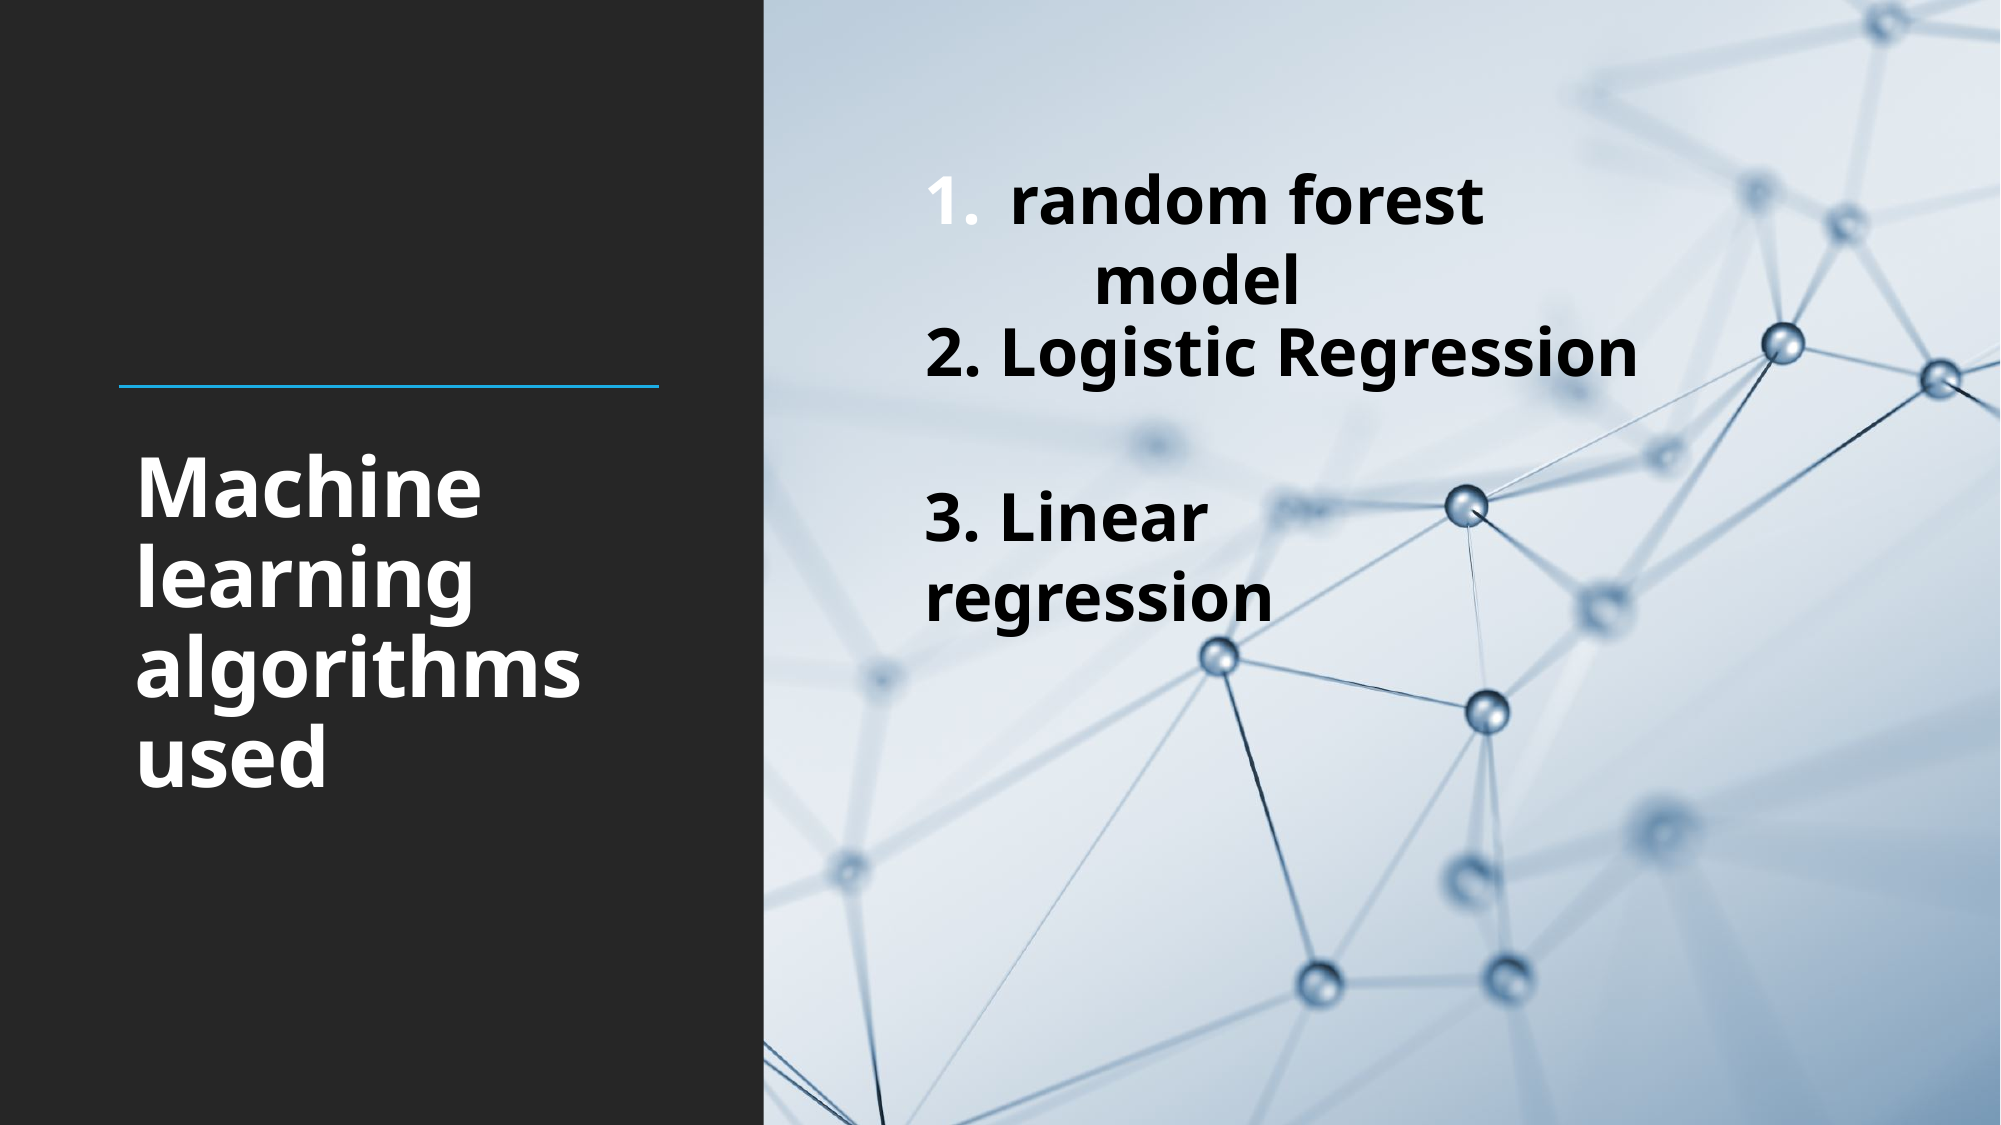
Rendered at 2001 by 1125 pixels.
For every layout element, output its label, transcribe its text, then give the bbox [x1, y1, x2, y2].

text_box 3. Linear regression [909, 466, 1588, 563]
title Machine learning algorithms used [119, 438, 686, 788]
text_box random forest model [909, 150, 1712, 247]
text_box [0, 0, 763, 1125]
text_box 2. Logistic Regression [910, 302, 1686, 399]
picture [763, 0, 2000, 1125]
